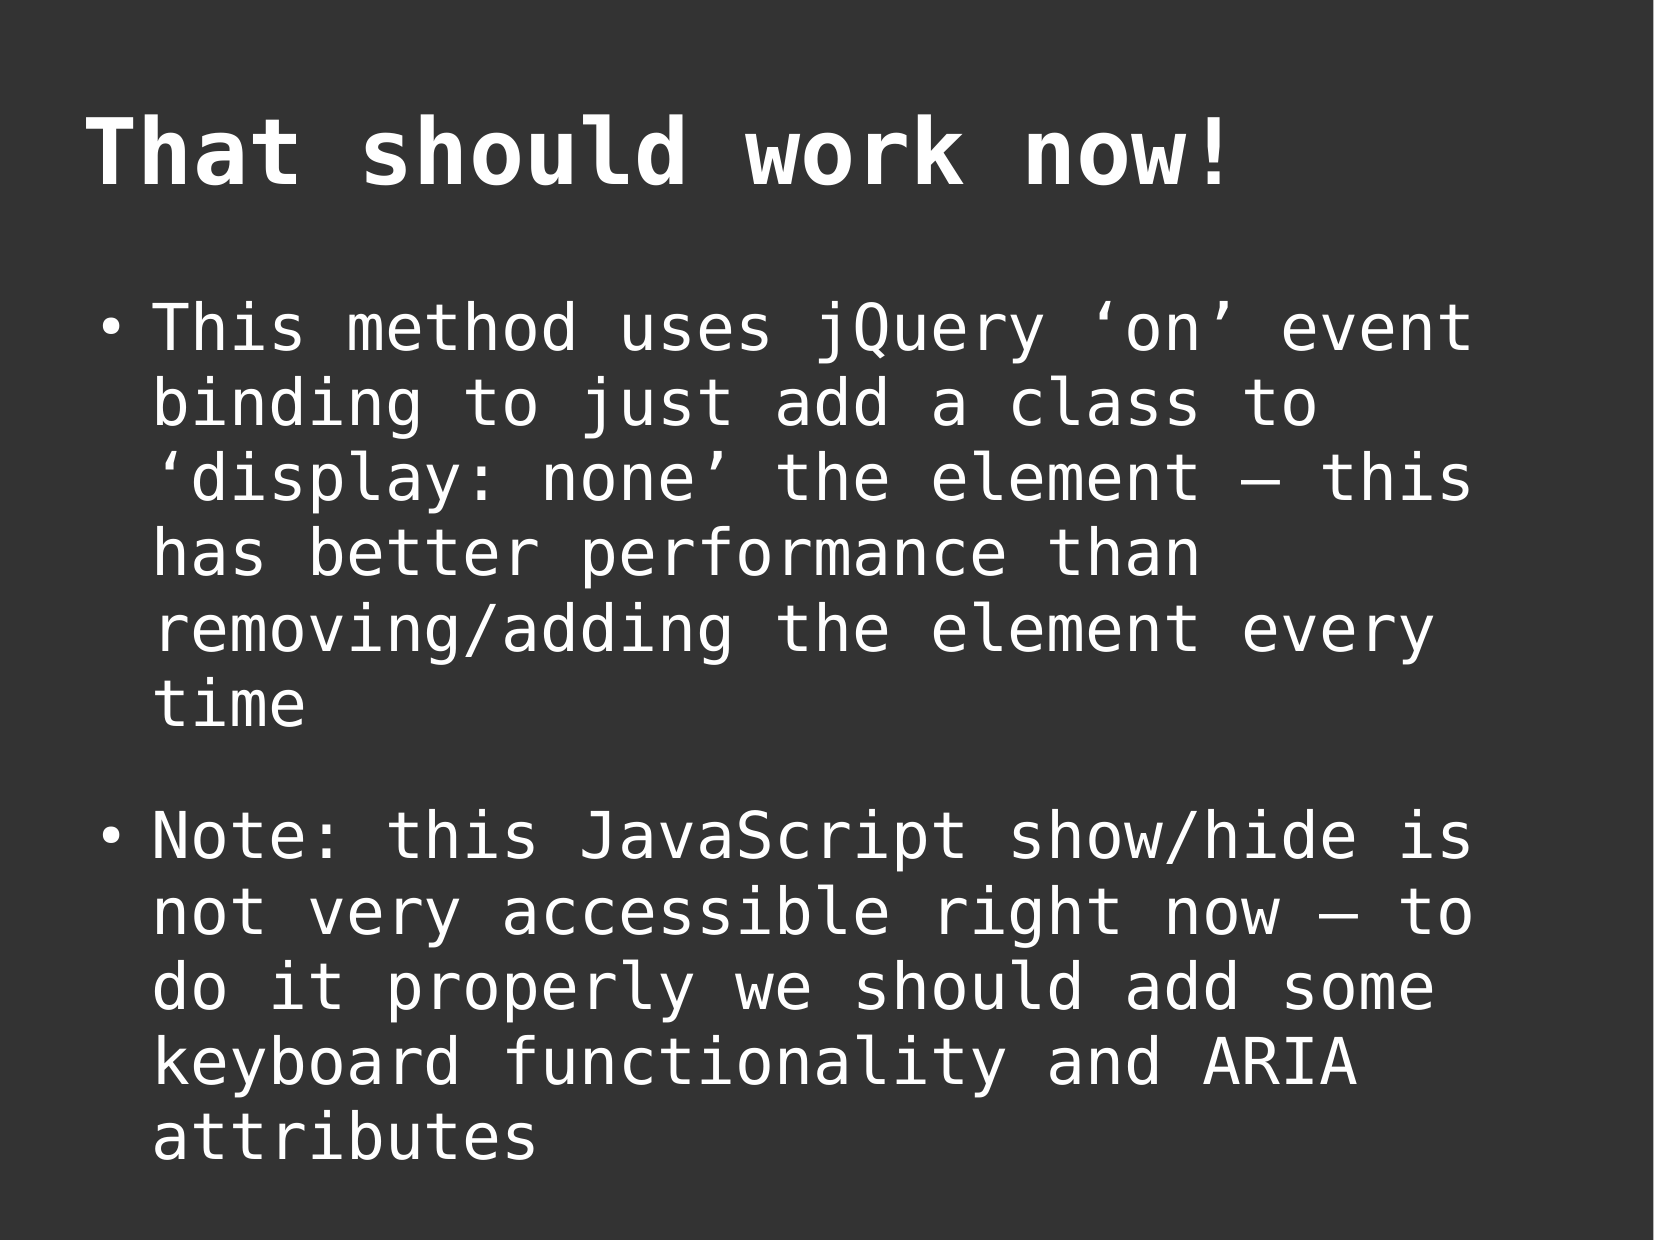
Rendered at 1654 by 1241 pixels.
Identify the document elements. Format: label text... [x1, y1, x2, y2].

list This method uses jQuery ‘on’ event binding to just add a class to ‘display: none’ the element – this has better performance than removing/adding the element every time Note: this JavaScript show/hide is not very accessible right now – to do it properly we should add some keyboard functionality and ARIA attributes [82, 290, 1571, 1182]
title That should work now! [82, 49, 1571, 257]
